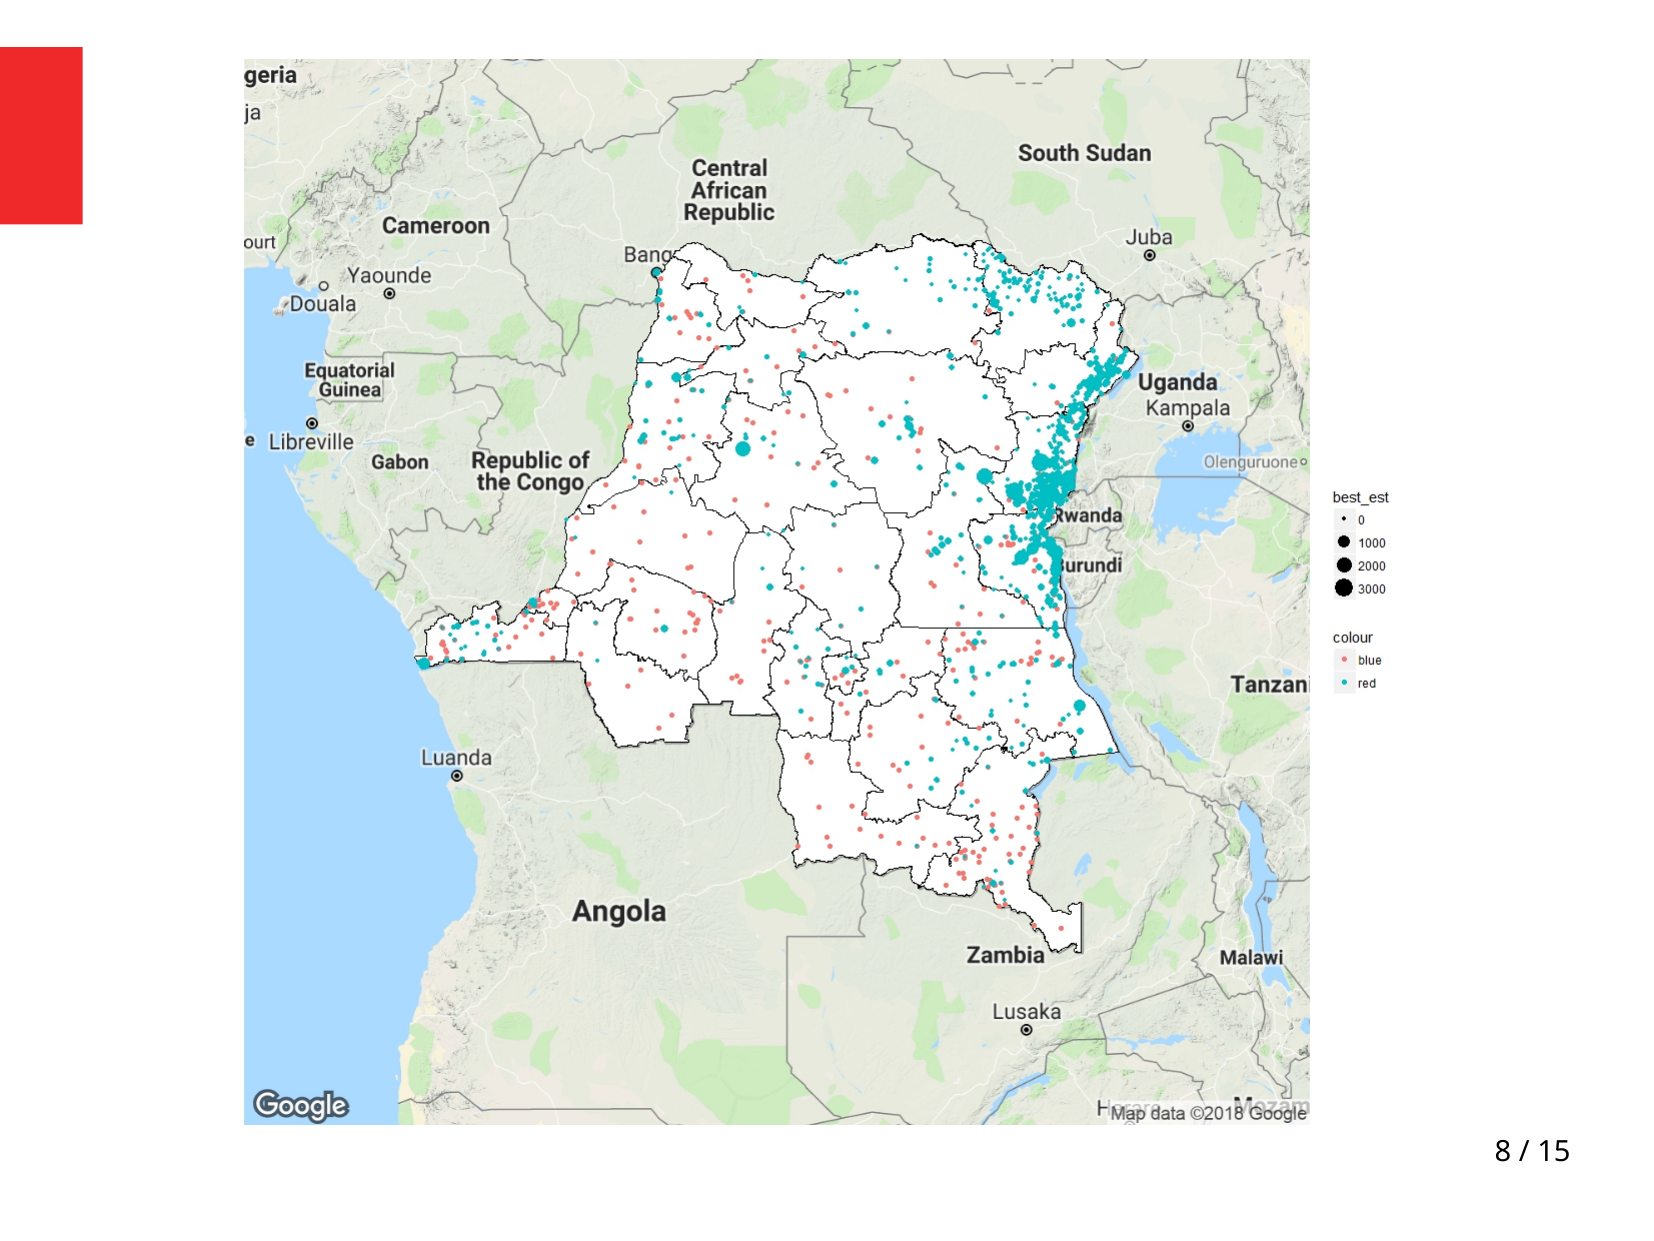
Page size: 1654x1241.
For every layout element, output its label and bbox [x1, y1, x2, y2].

picture [95, 59, 1546, 1126]
